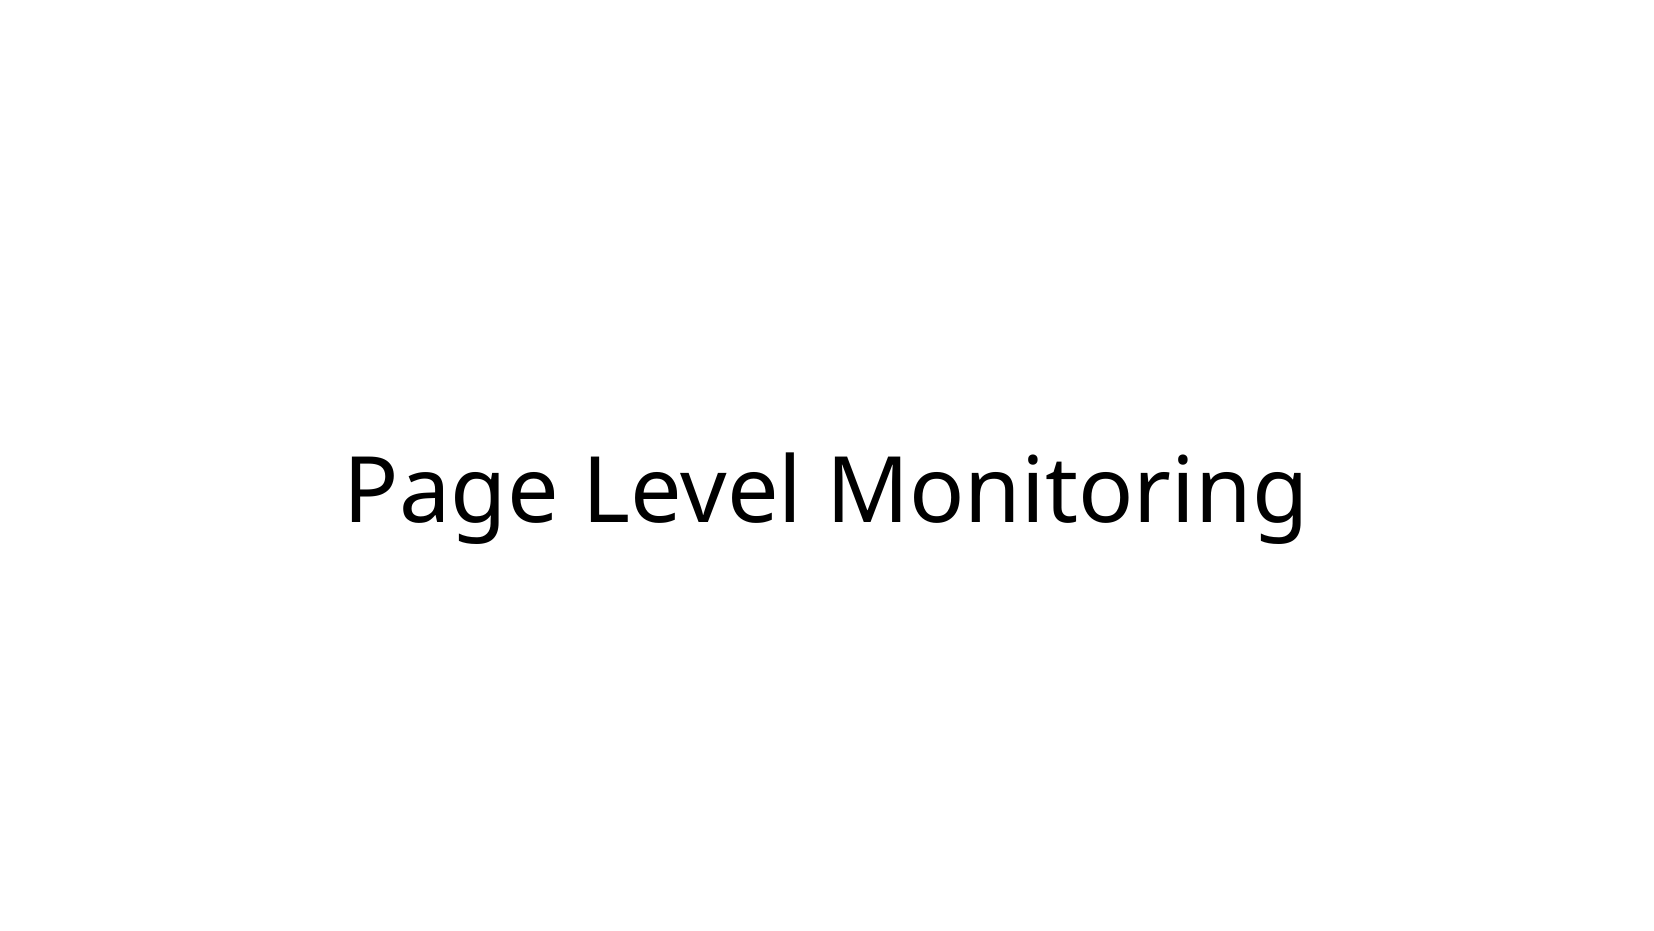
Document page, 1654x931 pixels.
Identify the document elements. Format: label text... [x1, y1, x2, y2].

title Page Level Monitoring [82, 409, 1571, 565]
